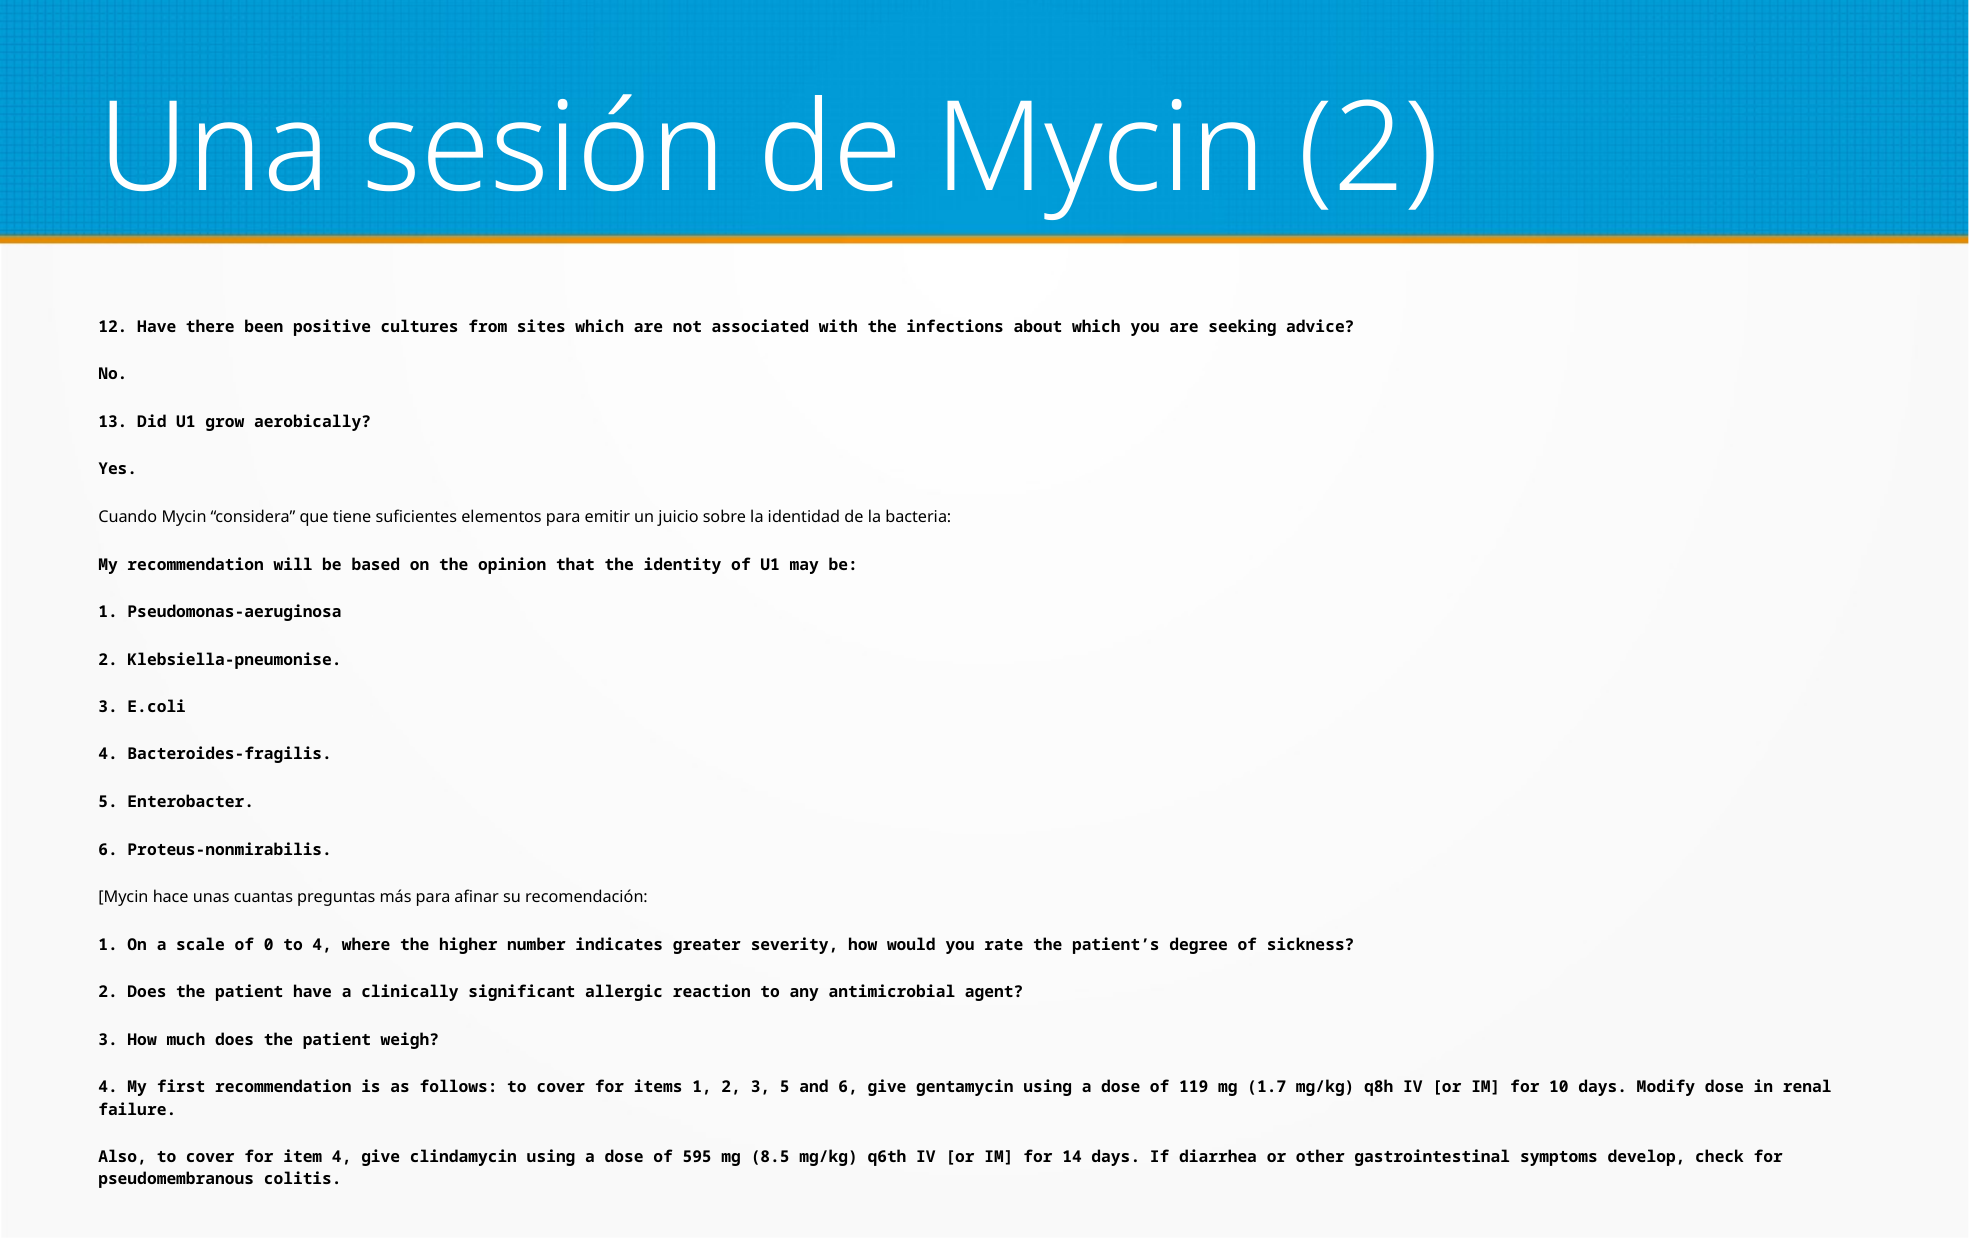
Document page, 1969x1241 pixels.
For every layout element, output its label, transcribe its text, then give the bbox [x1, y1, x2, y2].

picture [0, 233, 1969, 1241]
title Una sesión de Mycin (2) [98, 19, 1870, 227]
list 12. Have there been positive cultures from sites which are not associated with the infections about which you are seeking advice? No. 13. Did U1 grow aerobically? Yes. Cuando Mycin “considera” que tiene suficientes elementos para emitir un juicio sobre la identidad de la bacteria: My recommendation will be based on the opinion that the identity of U1 may be: 1. Pseudomonas-aeruginosa 2. Klebsiella-pneumonise. 3. E.coli 4. Bacteroides-fragilis. 5. Enterobacter. 6. Proteus-nonmirabilis. [Mycin hace unas cuantas preguntas más para afinar su recomendación: 1. On a scale of 0 to 4, where the higher number indicates greater severity, how would you rate the patient’s degree of sickness? 2. Does the patient have a clinically significant allergic reaction to any antimicrobial agent? 3. How much does the patient weigh? 4. My first recommendation is as follows: to cover for items 1, 2, 3, 5 and 6, give gentamycin using a dose of 119 mg (1.7 mg/kg) q8h IV [or IM] for 10 days. Modify dose in renal failure. Also, to cover for item 4, give clindamycin using a dose of 595 mg (8.5 mg/kg) q6th IV [or IM] for 14 days. If diarrhea or other gastrointestinal symptoms develop, check for pseudomembranous colitis. [98, 315, 1861, 1193]
